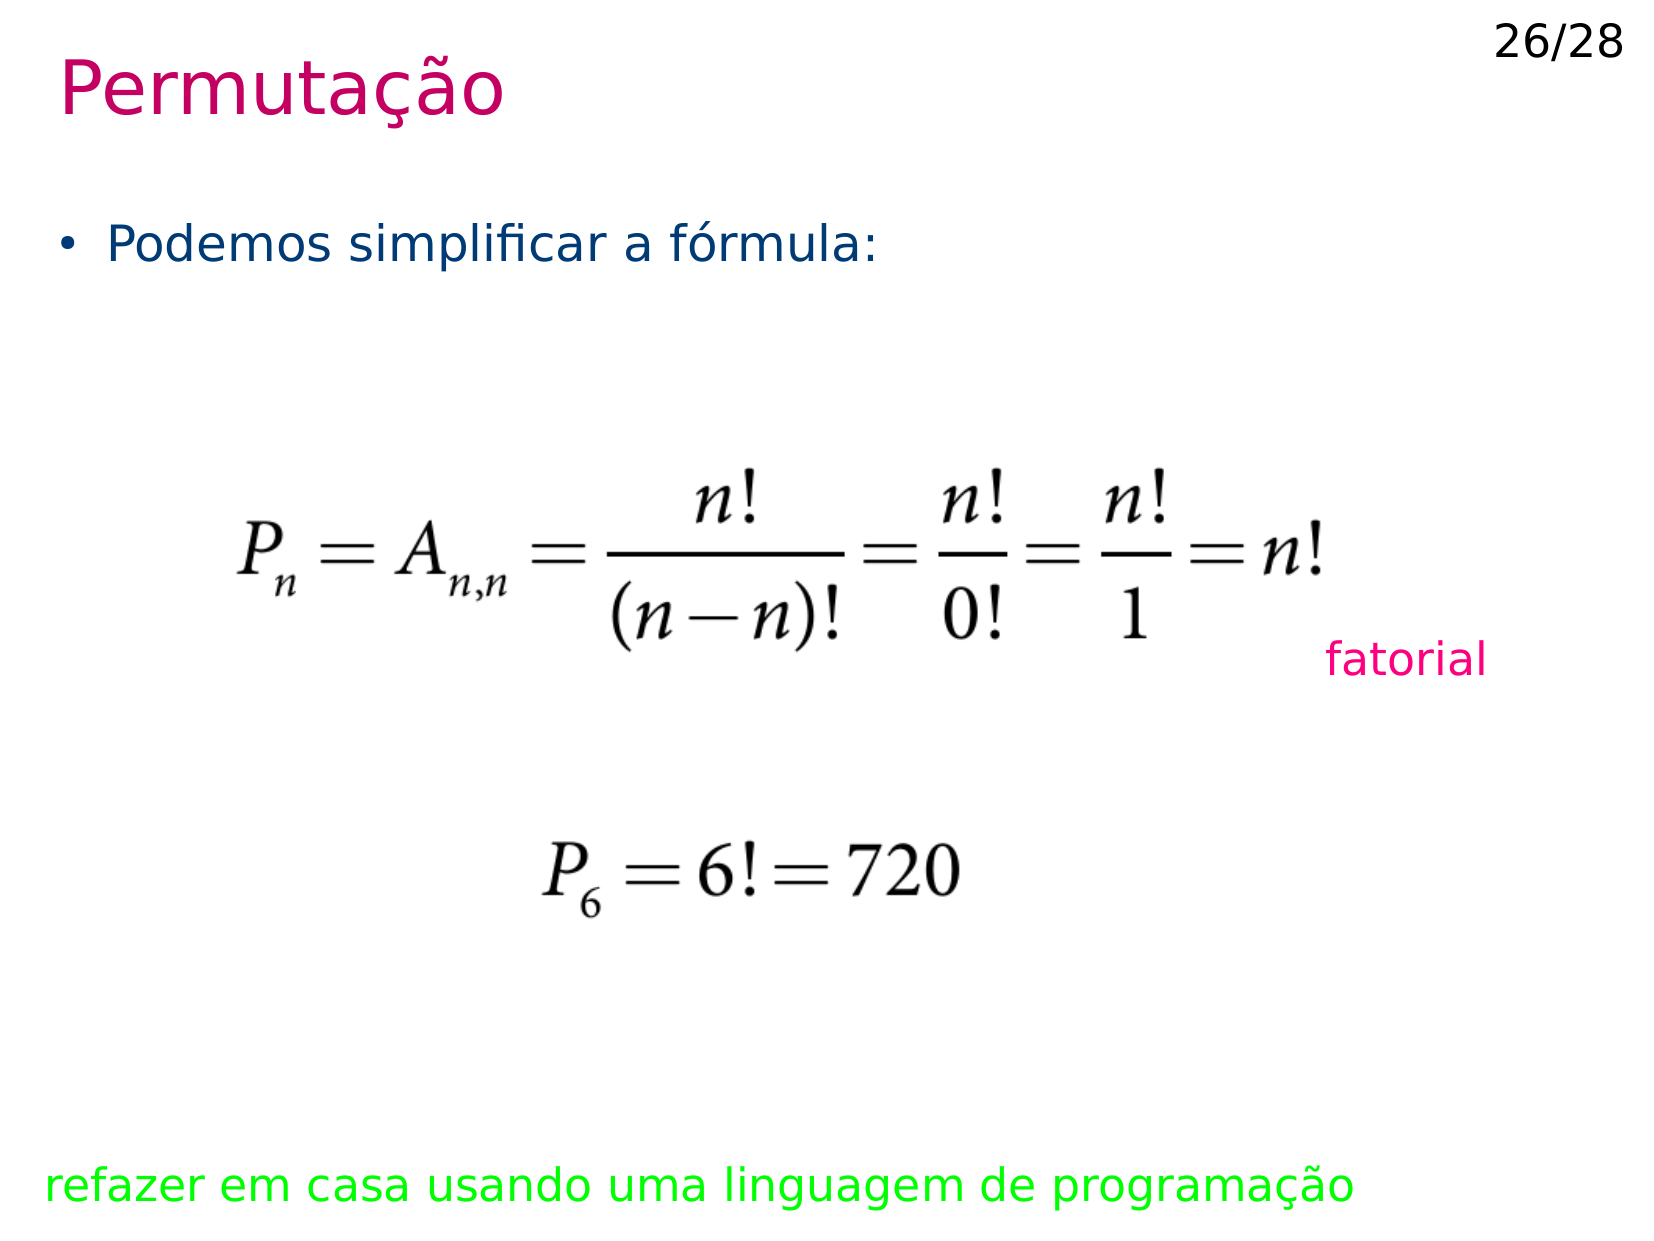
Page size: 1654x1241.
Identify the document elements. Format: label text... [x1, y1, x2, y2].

picture [224, 433, 1347, 662]
text_box fatorial [1311, 625, 1503, 695]
text_box refazer em casa usando uma linguagem de programação [29, 1151, 1654, 1241]
title Permutação [59, 29, 1625, 148]
list Podemos simplificar a fórmula: [59, 206, 1625, 1151]
picture [537, 826, 972, 930]
